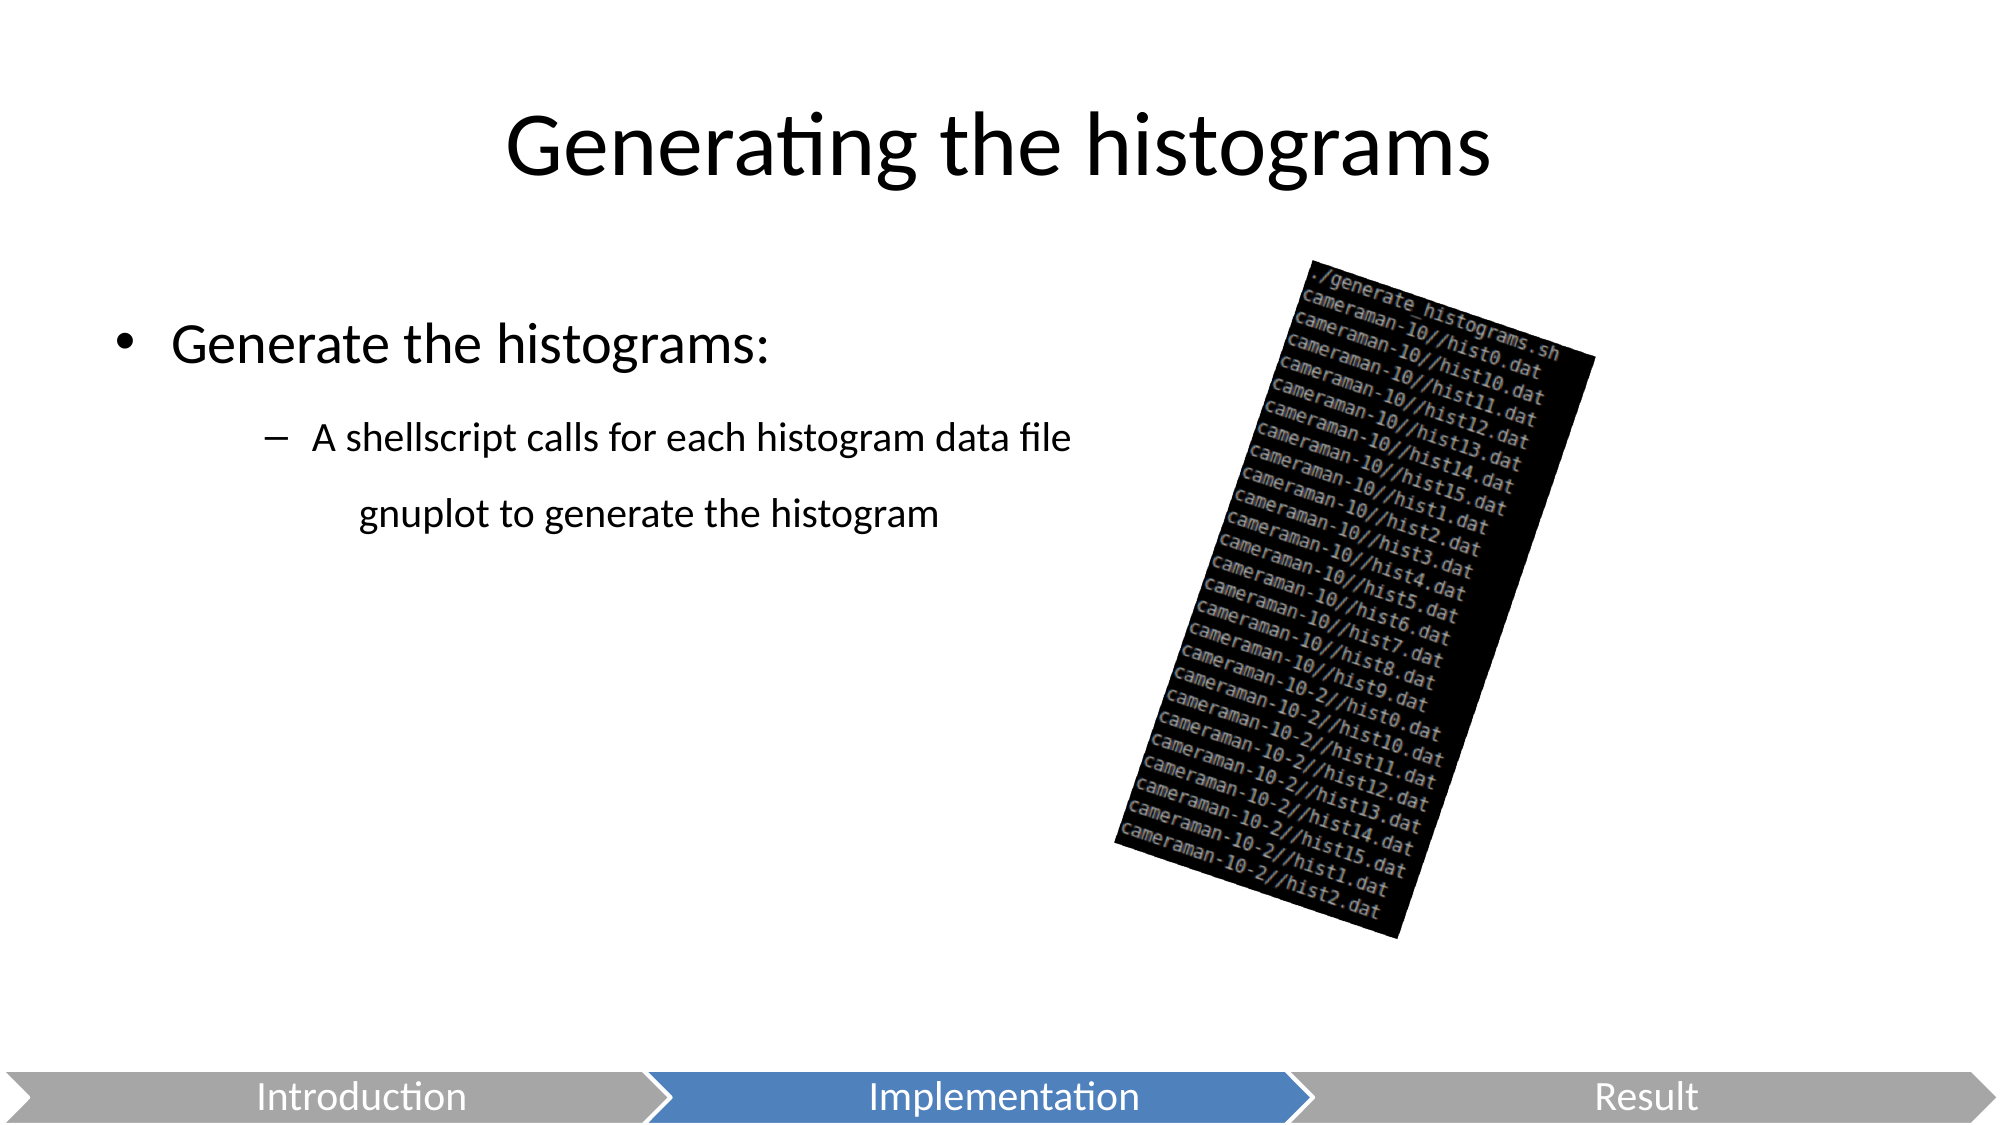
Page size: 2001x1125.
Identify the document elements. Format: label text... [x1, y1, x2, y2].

text_box Implementation [643, 1069, 1312, 1125]
text_box Result [1285, 1069, 2000, 1125]
title Generating the histograms [99, 45, 1900, 233]
list Generate the histograms: A shellscript calls for each histogram data file gnuplot to generate the histogram [99, 262, 1900, 1005]
text_box Introduction [0, 1069, 669, 1125]
picture [1113, 259, 1596, 939]
